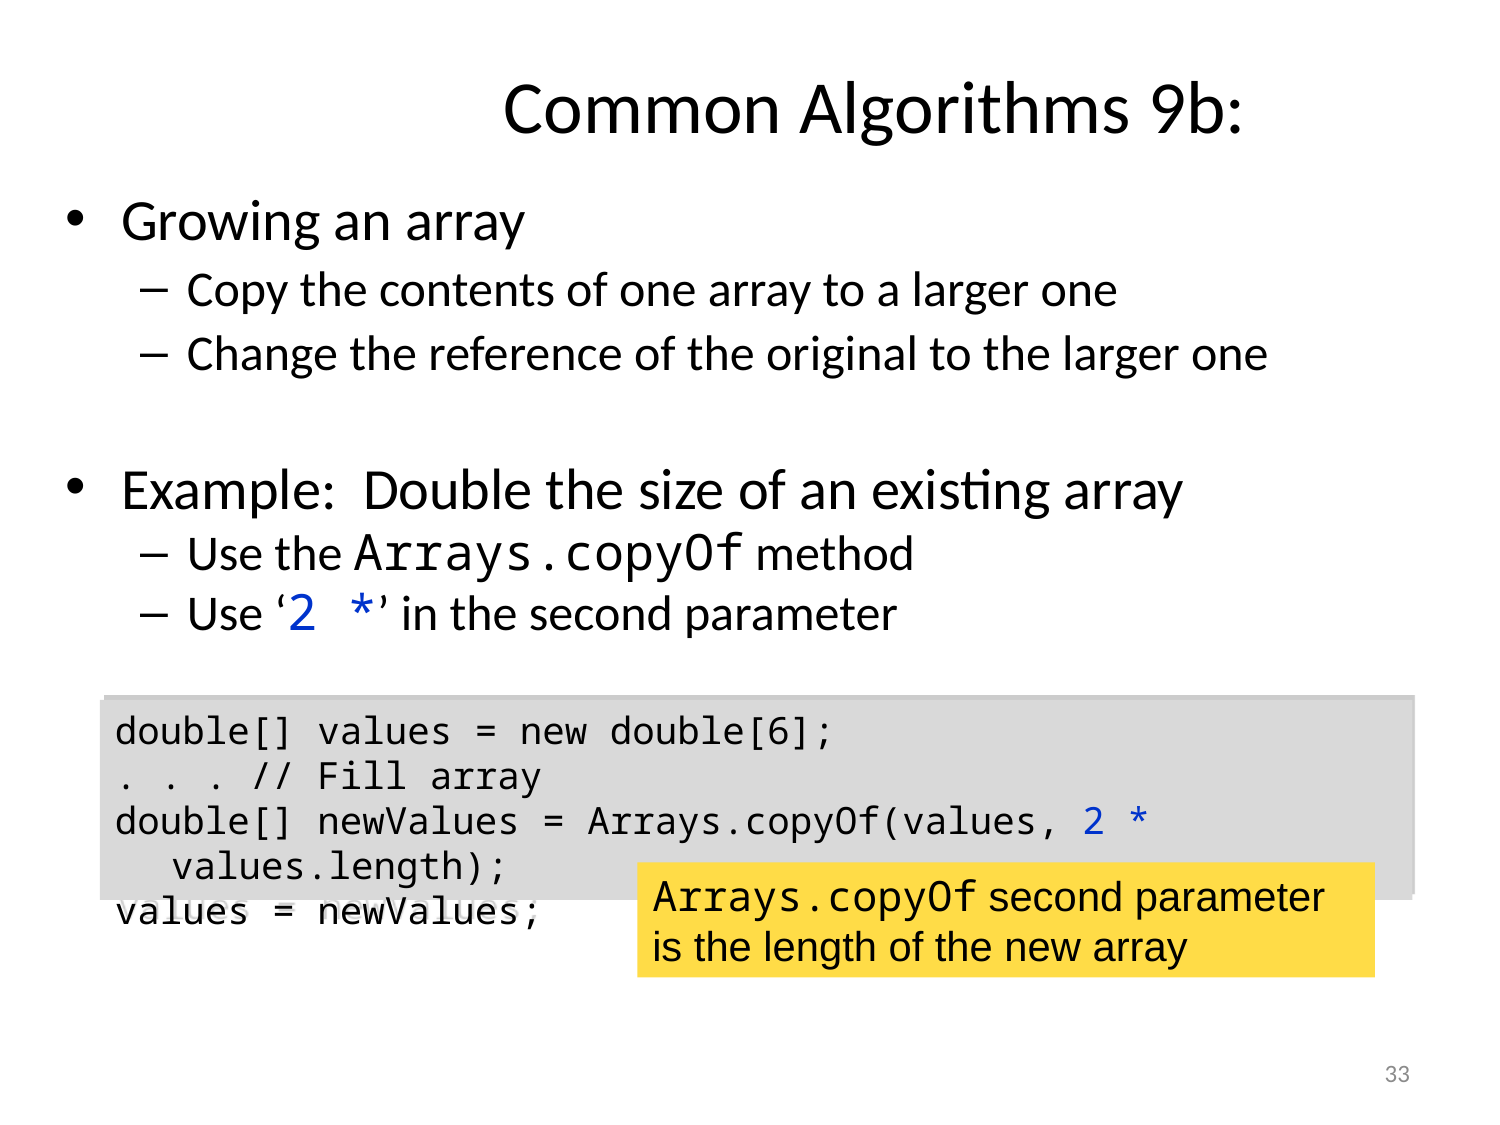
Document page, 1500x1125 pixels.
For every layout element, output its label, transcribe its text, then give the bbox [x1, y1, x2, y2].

slide_number <number> [1074, 1042, 1425, 1103]
title Common Algorithms 9b: [275, 45, 1475, 163]
text_box double[] values = new double[6]; . . . // Fill array double[] newValues = Arrays.copyOf(values, 2 * values.length); values = newValues; [99, 699, 1413, 900]
text_box Arrays.copyOf second parameter is the length of the new array [637, 862, 1375, 978]
list Growing an array Copy the contents of one array to a larger one Change the reference of the original to the larger one Example: Double the size of an existing array Use the Arrays.copyOf method Use ‘2 *’ in the second parameter [50, 174, 1425, 1063]
